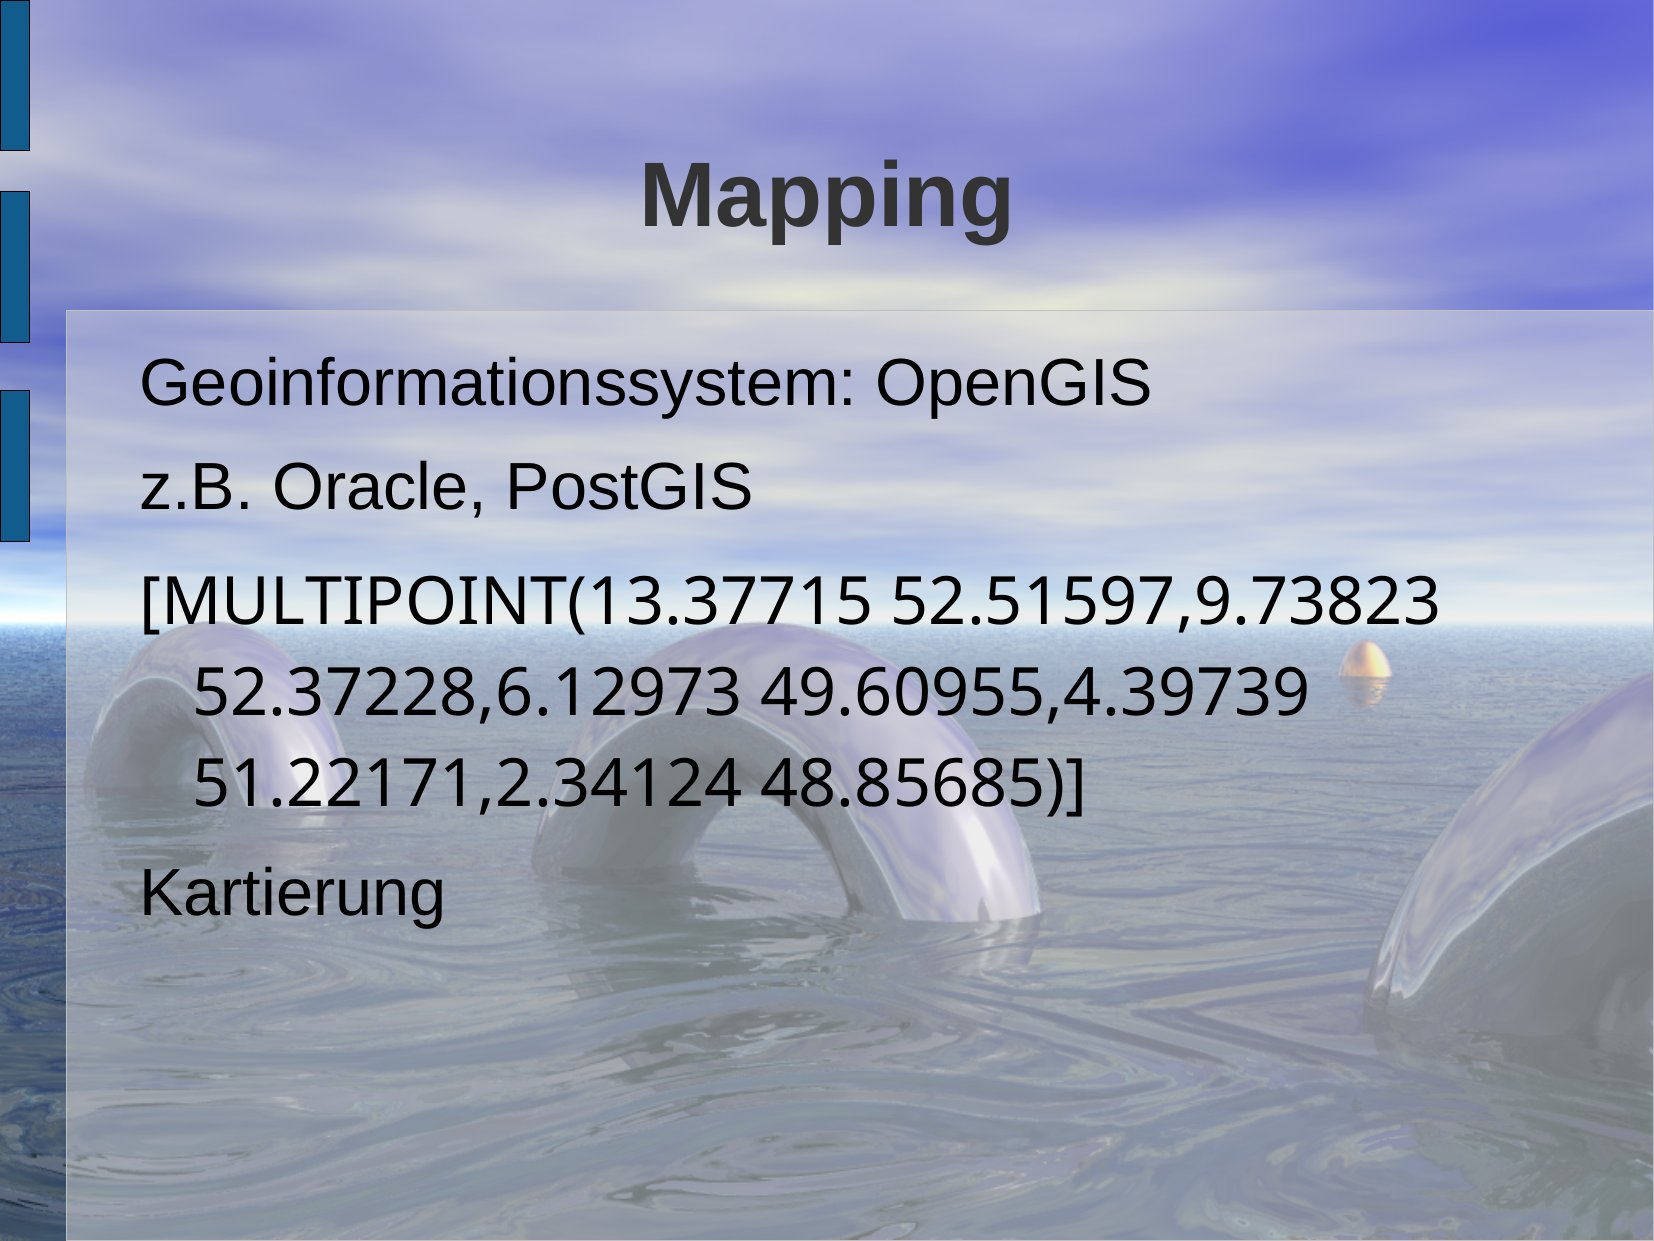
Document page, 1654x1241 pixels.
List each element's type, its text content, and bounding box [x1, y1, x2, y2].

list Geoinformationssystem: OpenGIS z.B. Oracle, PostGIS [MULTIPOINT(13.37715 52.51597,9.73823 52.37228,6.12973 49.60955,4.39739 51.22171,2.34124 48.85685)] Kartierung [121, 344, 1534, 1127]
picture [0, 0, 1654, 1241]
title Mapping [121, 91, 1534, 299]
